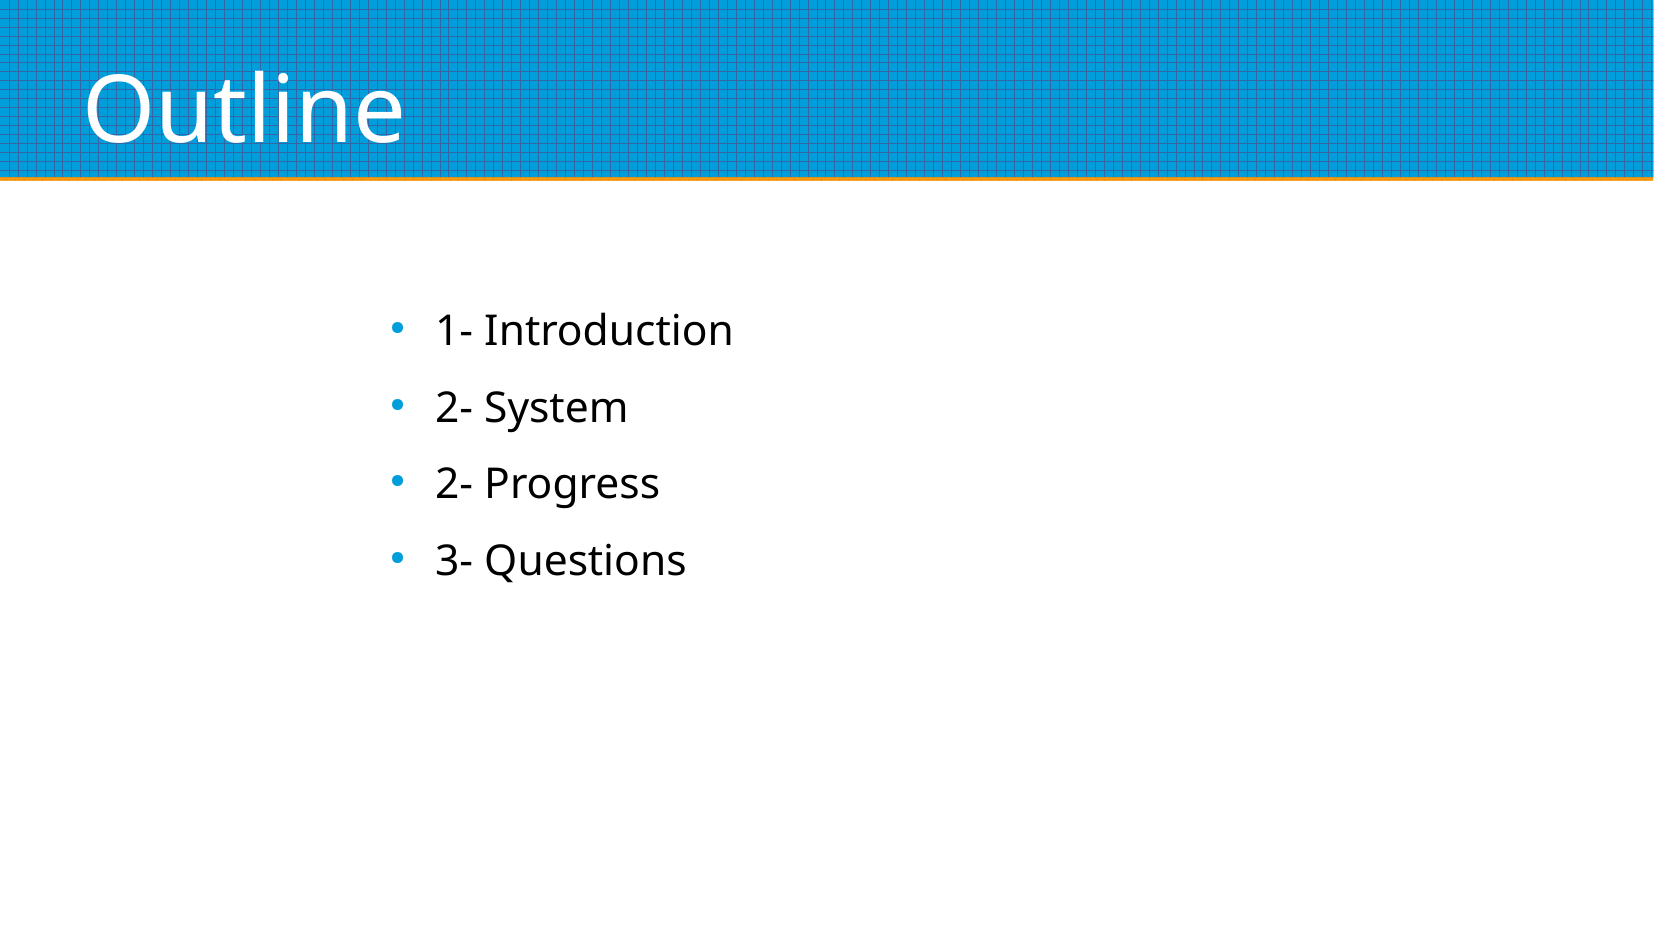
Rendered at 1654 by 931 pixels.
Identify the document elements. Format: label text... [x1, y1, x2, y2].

title Outline [82, 14, 1571, 171]
list 1- Introduction 2- System 2- Progress 3- Questions [375, 300, 1088, 589]
